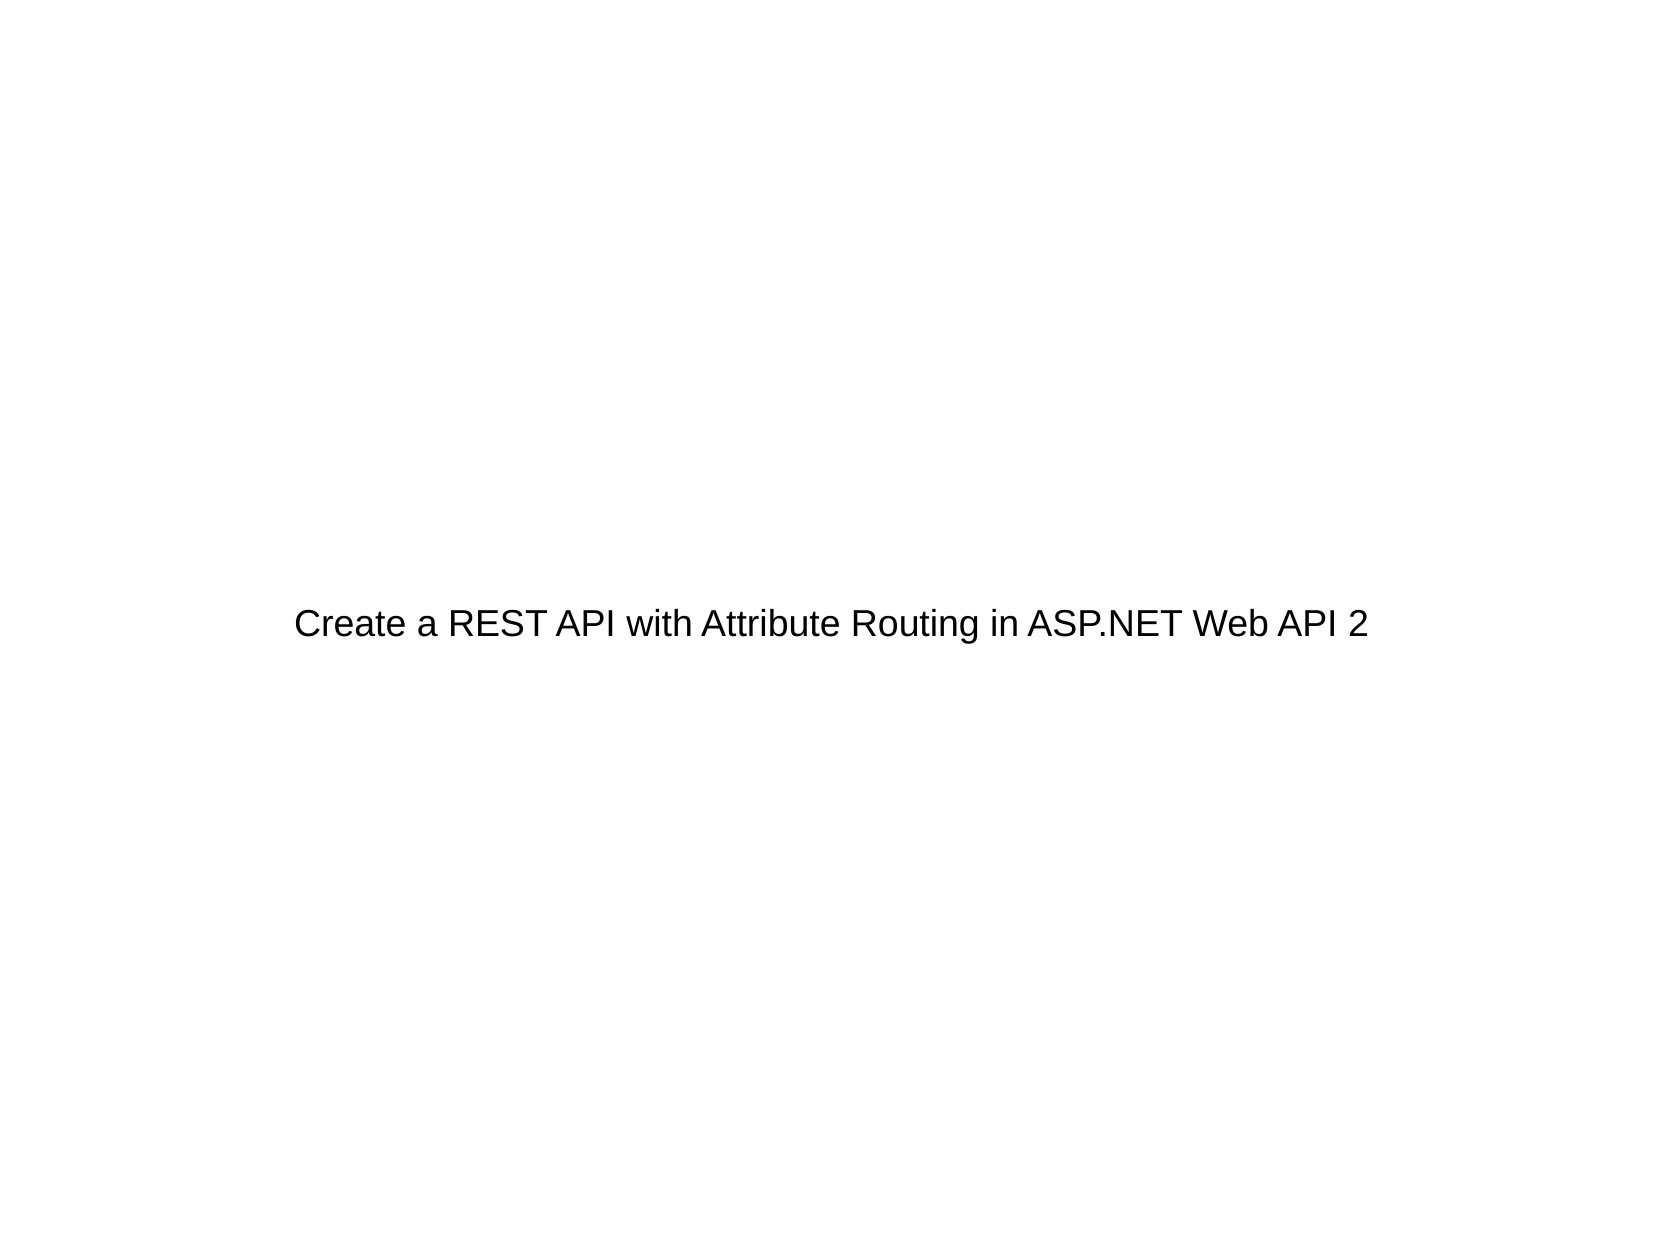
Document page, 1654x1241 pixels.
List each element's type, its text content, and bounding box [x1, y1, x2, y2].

text_box Create a REST API with Attribute Routing in ASP.NET Web API 2 [279, 594, 1386, 652]
